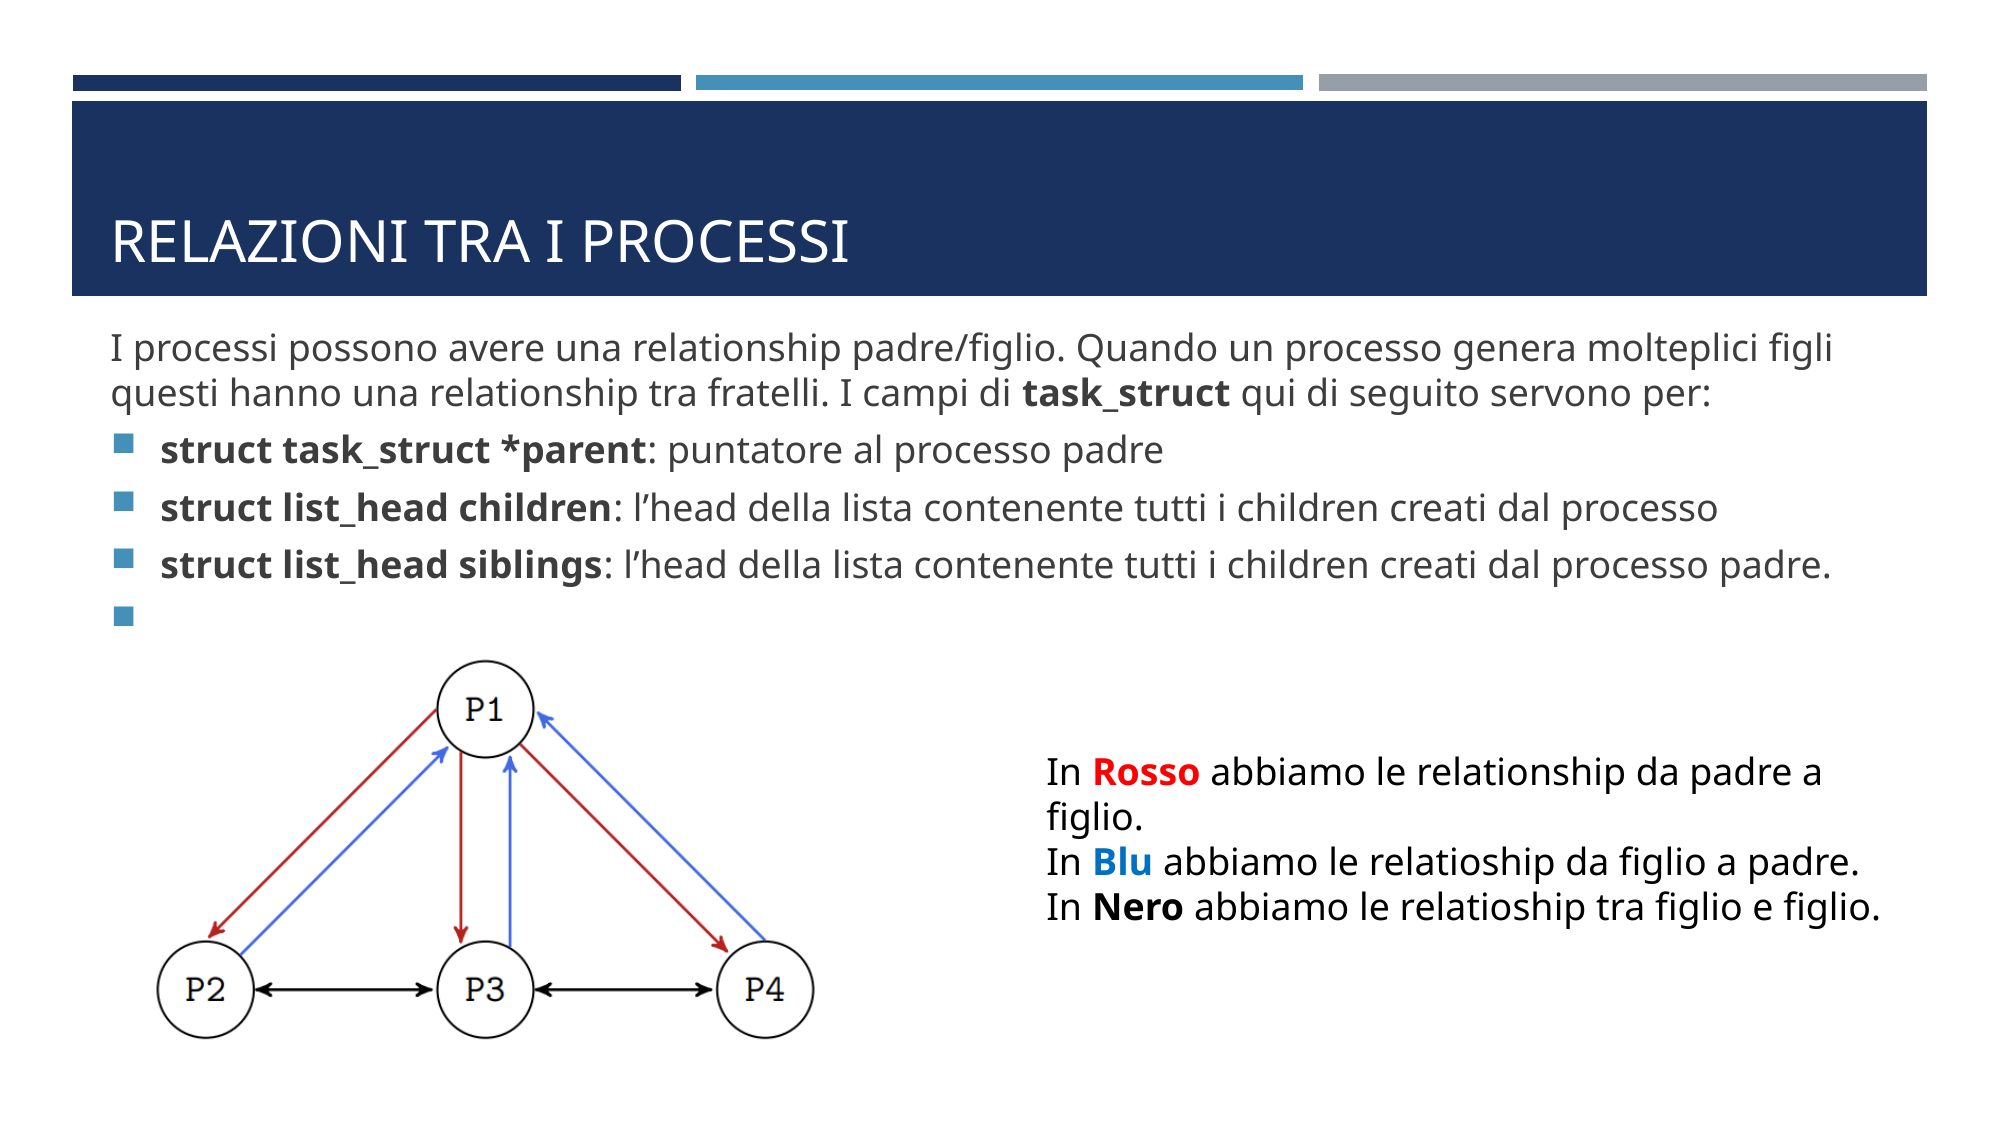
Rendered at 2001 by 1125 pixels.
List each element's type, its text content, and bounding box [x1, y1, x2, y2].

picture [95, 634, 837, 1053]
title Relazioni tra i processi [95, 115, 1905, 282]
text_box In Rosso abbiamo le relationship da padre a figlio. In Blu abbiamo le relatioship da figlio a padre. In Nero abbiamo le relatioship tra figlio e figlio. [1031, 740, 1905, 892]
list I processi possono avere una relationship padre/figlio. Quando un processo genera molteplici figli questi hanno una relationship tra fratelli. I campi di task_struct qui di seguito servono per: struct task_struct *parent: puntatore al processo padre struct list_head children: l’head della lista contenente tutti i children creati dal processo struct list_head siblings: l’head della lista contenente tutti i children creati dal processo padre. [95, 313, 1905, 654]
